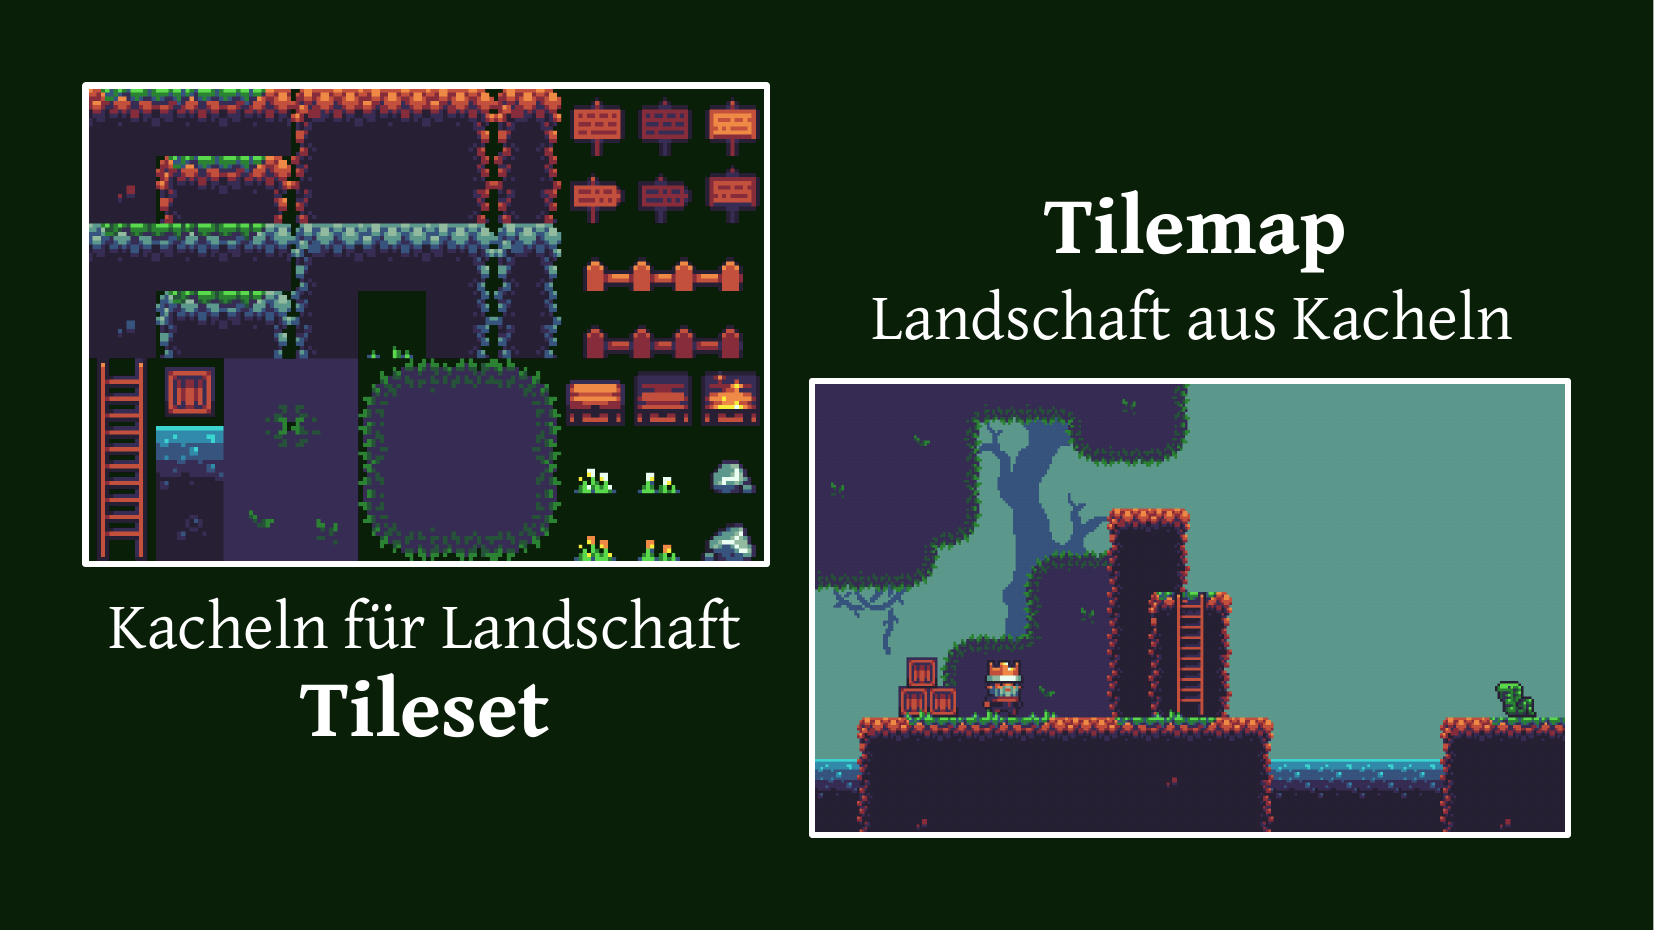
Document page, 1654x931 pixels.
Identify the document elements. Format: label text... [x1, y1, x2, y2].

title Tilemap [826, 161, 1565, 296]
picture [88, 88, 764, 562]
list Landschaft aus Kacheln [850, 280, 1536, 370]
picture [815, 383, 1565, 832]
title Tileset [82, 680, 768, 779]
list Kacheln für Landschaft [82, 590, 768, 680]
